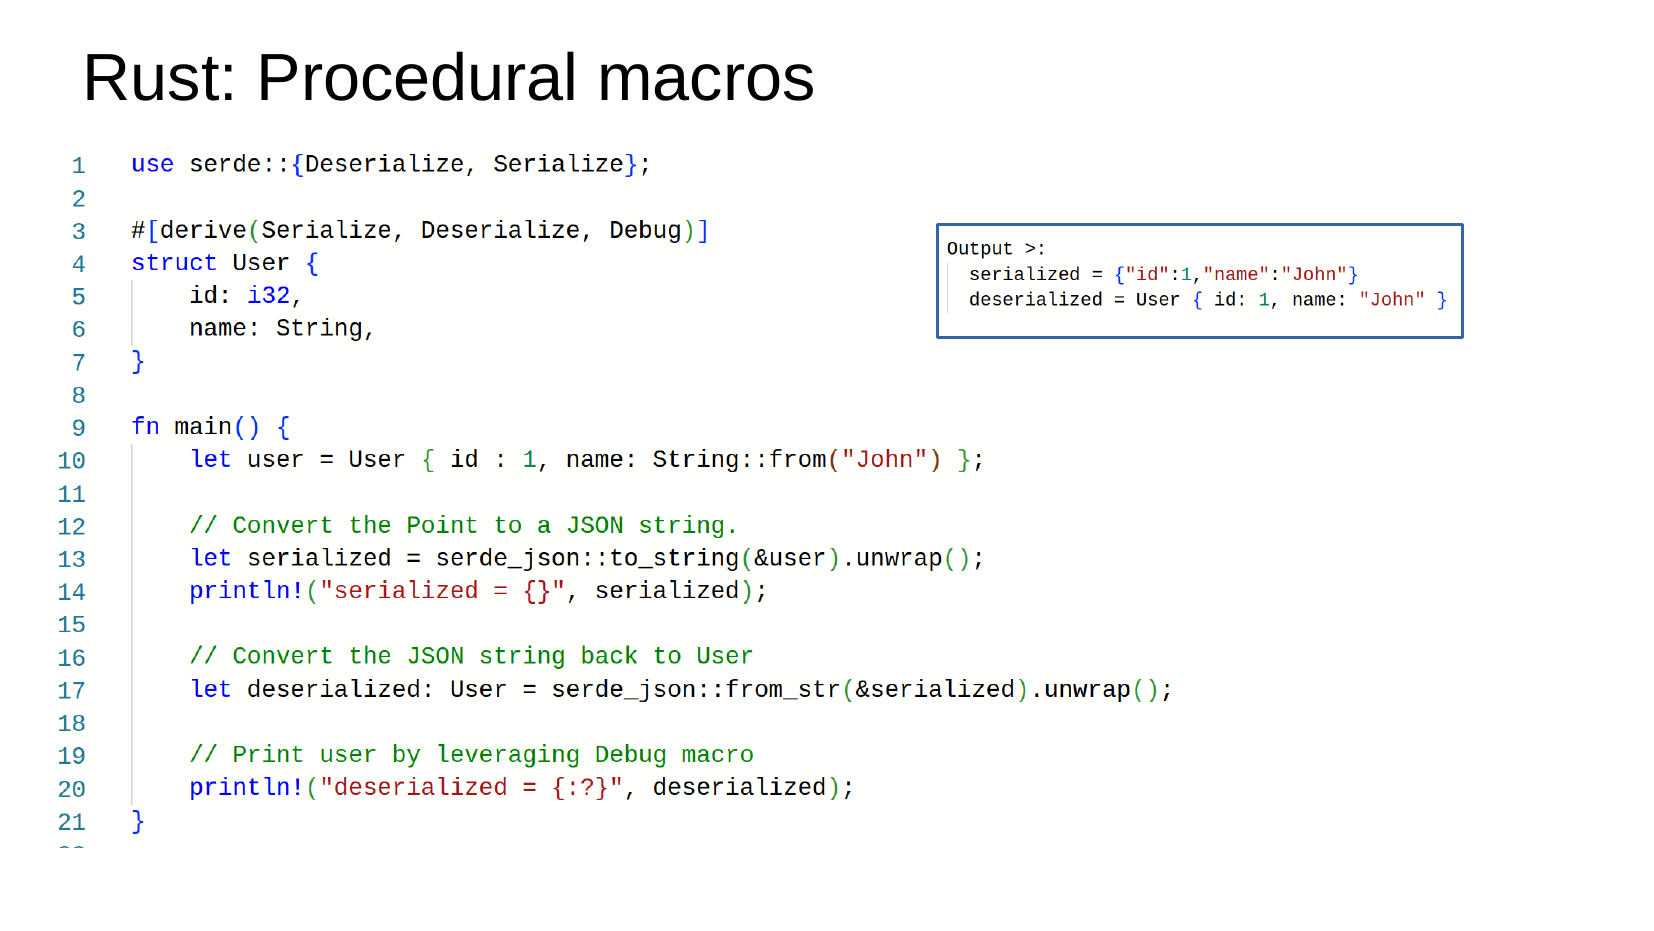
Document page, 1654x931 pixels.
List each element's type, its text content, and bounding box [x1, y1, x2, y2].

picture [939, 226, 1461, 336]
title Rust: Procedural macros [82, 0, 1571, 156]
picture [39, 151, 1202, 848]
